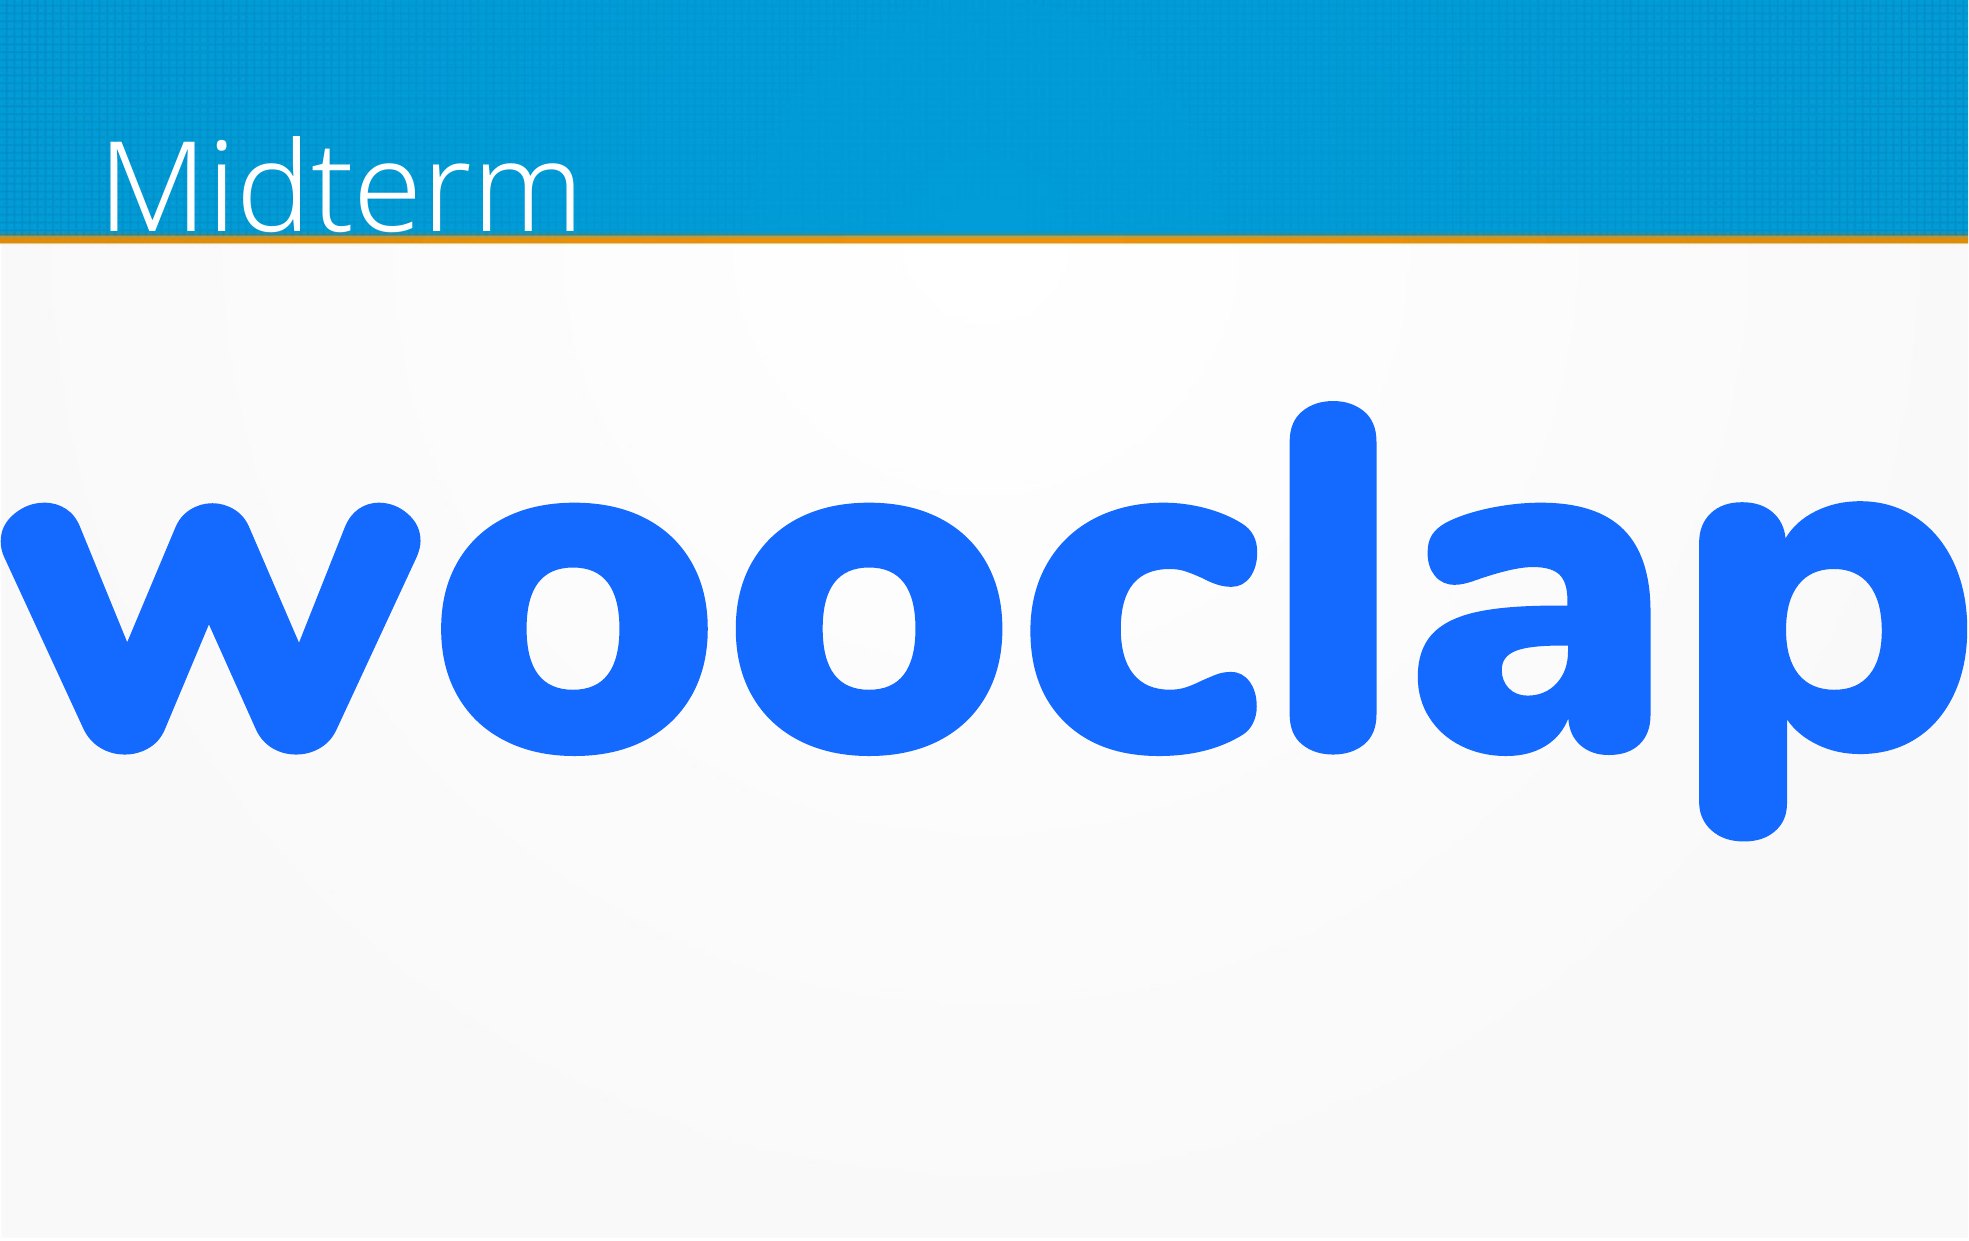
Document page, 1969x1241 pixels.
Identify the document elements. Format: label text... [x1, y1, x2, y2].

title Midterm [98, 49, 1870, 257]
picture [0, 233, 1969, 1241]
